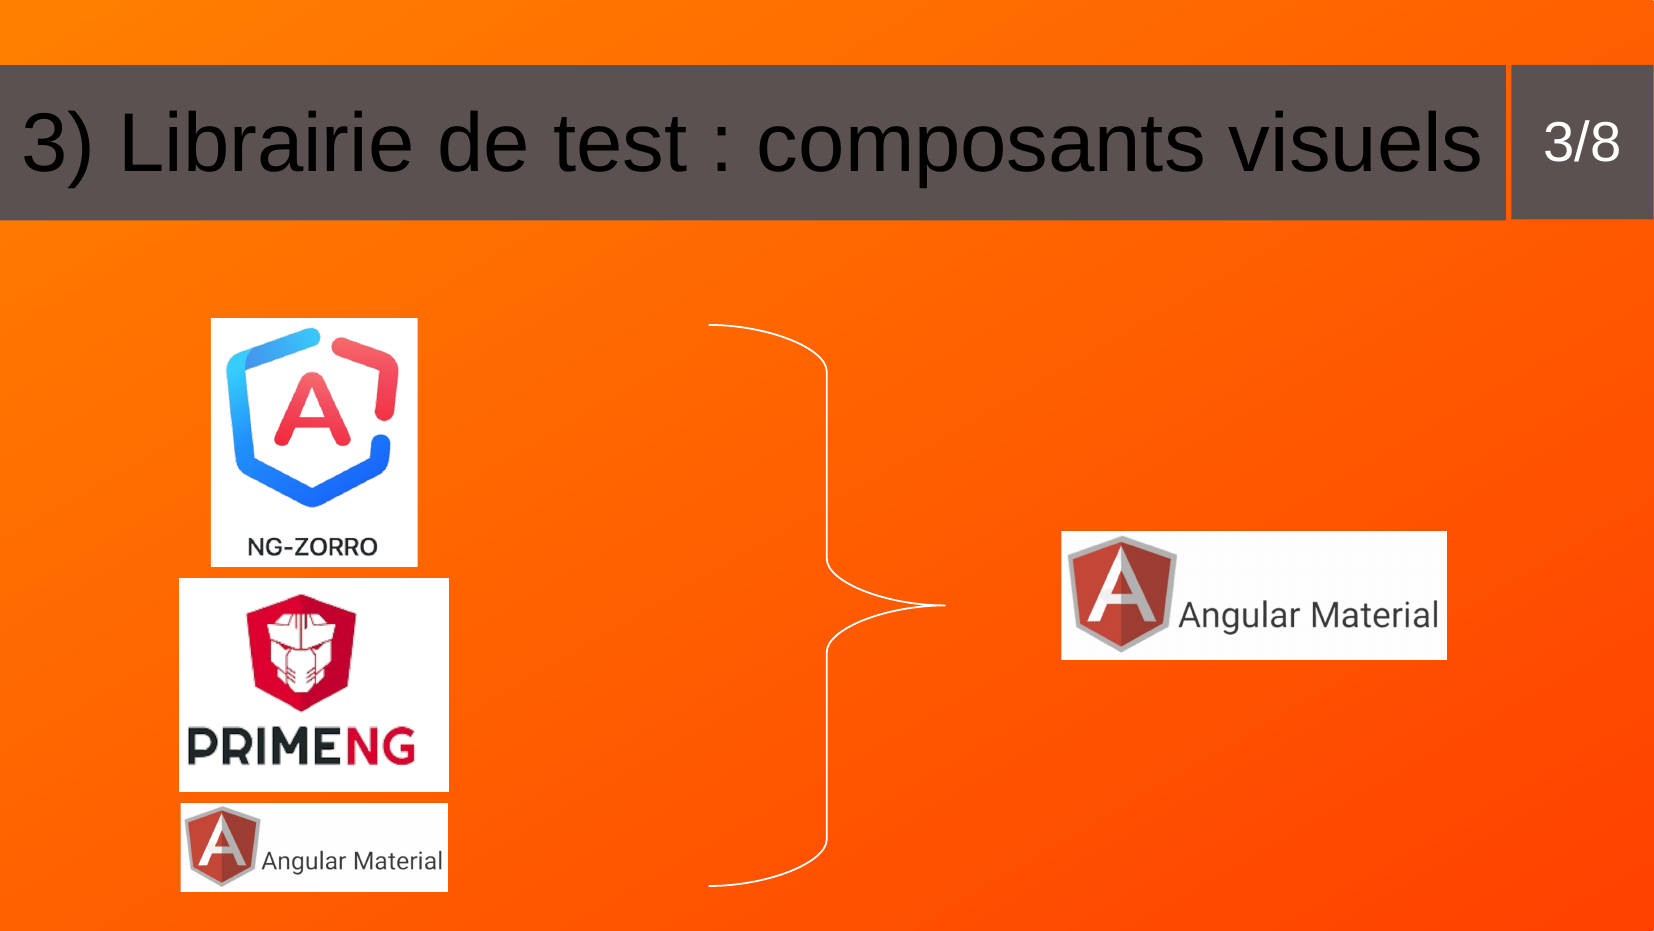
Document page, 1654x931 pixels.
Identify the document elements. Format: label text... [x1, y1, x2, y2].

picture [210, 318, 418, 567]
title Librairie de test : composants visuels [0, 65, 1506, 221]
picture [179, 578, 449, 792]
picture [1061, 531, 1447, 660]
picture [180, 803, 448, 892]
text_box 3/8 [1511, 64, 1654, 220]
